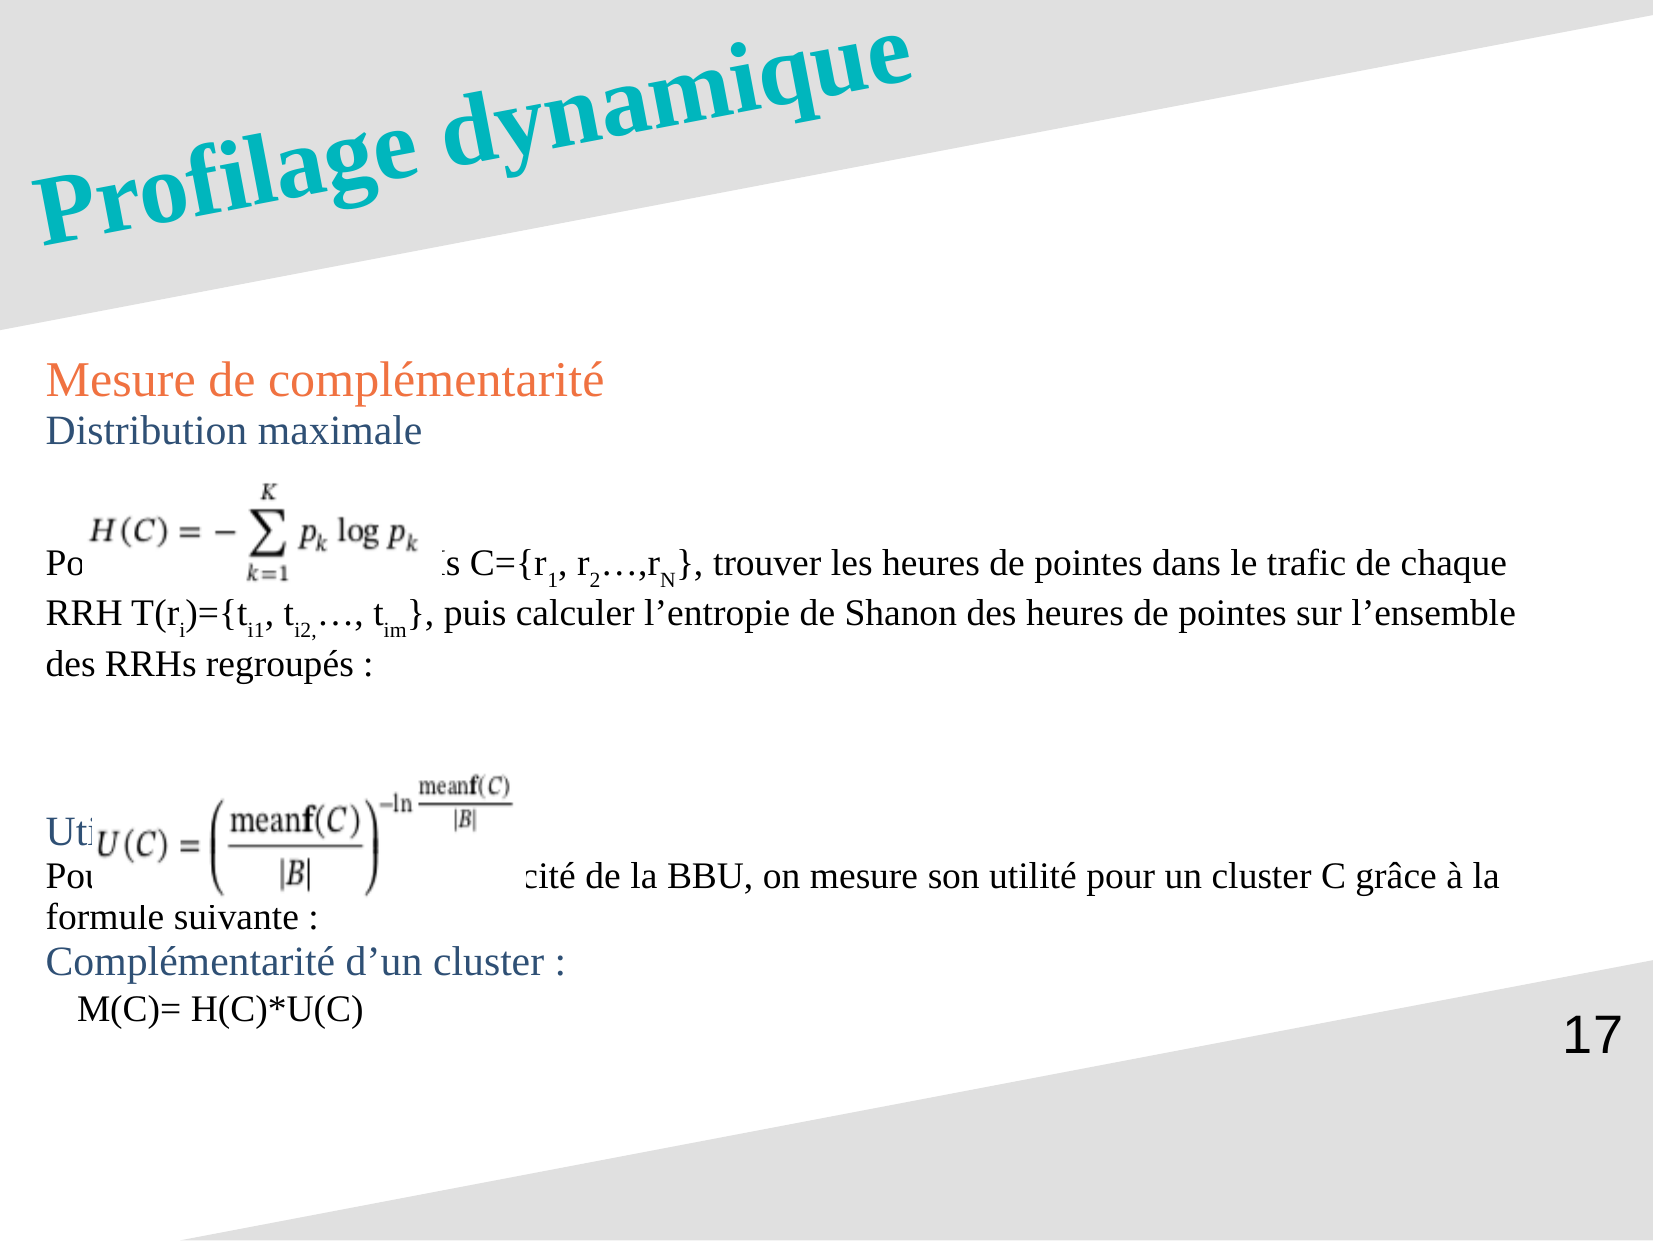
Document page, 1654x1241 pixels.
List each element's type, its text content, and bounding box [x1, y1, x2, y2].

picture [92, 757, 526, 905]
text_box Mesure de complémentarité Distribution maximale Pour un ensemble de RRHs C={r1, r2…,rN}, trouver les heures de pointes dans le trafic de chaque RRH T(ri)={ti1, ti2,…, tim}, puis calculer l’entropie de Shanon des heures de pointes sur l’ensemble des RRHs regroupés : Utilitaire de capacité Pour utiliser pleinement la capacité de la BBU, on mesure son utilité pour un cluster C grâce à la formule suivante : Complémentarité d’un cluster : M(C)= H(C)*U(C) [30, 345, 1591, 1186]
picture [82, 472, 442, 591]
title Profilage dynamique [17, 0, 1518, 315]
